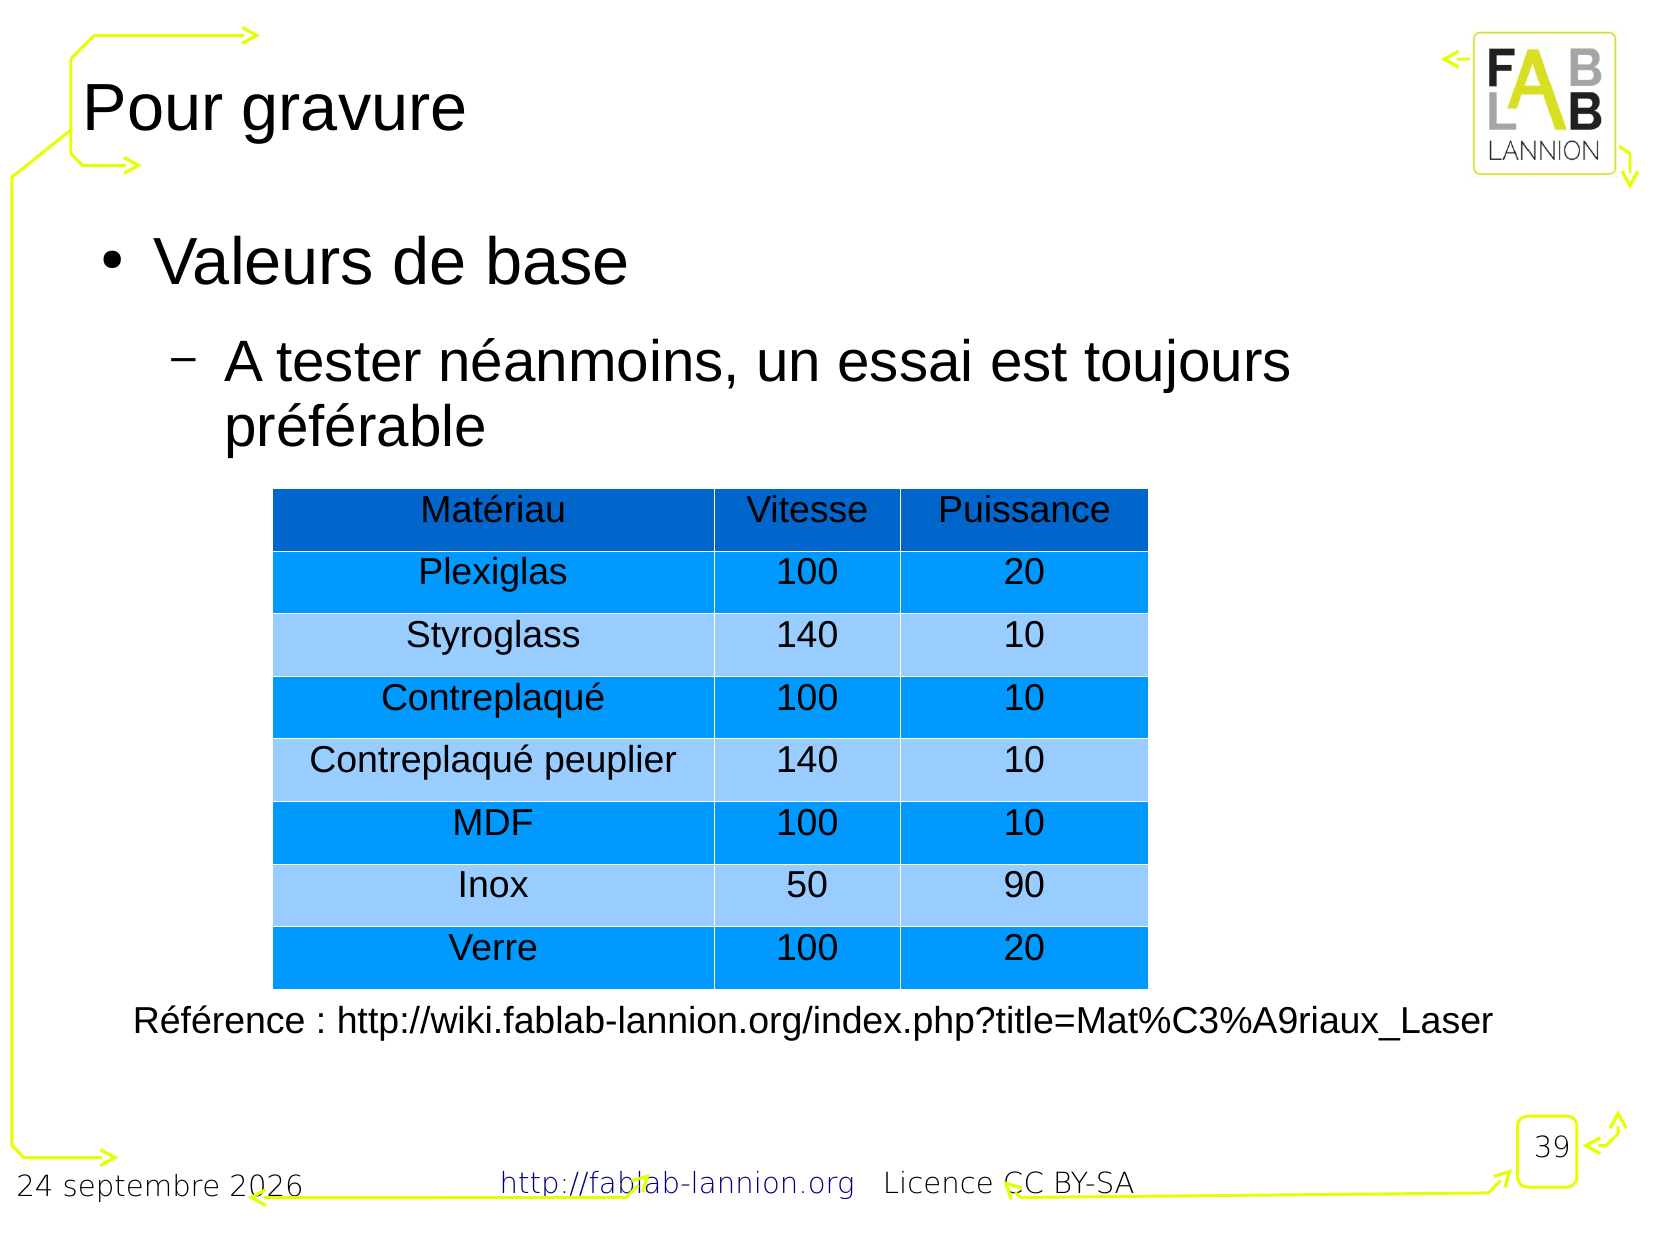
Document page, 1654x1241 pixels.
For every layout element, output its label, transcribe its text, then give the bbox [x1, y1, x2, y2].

text_box Référence : http://wiki.fablab-lannion.org/index.php?title=Mat%C3%A9riaux_Laser [82, 992, 1603, 1177]
title Pour gravure [82, 49, 1441, 166]
picture [1470, 29, 1619, 178]
list Valeurs de base A tester néanmoins, un essai est toujours préférable [82, 224, 1571, 992]
